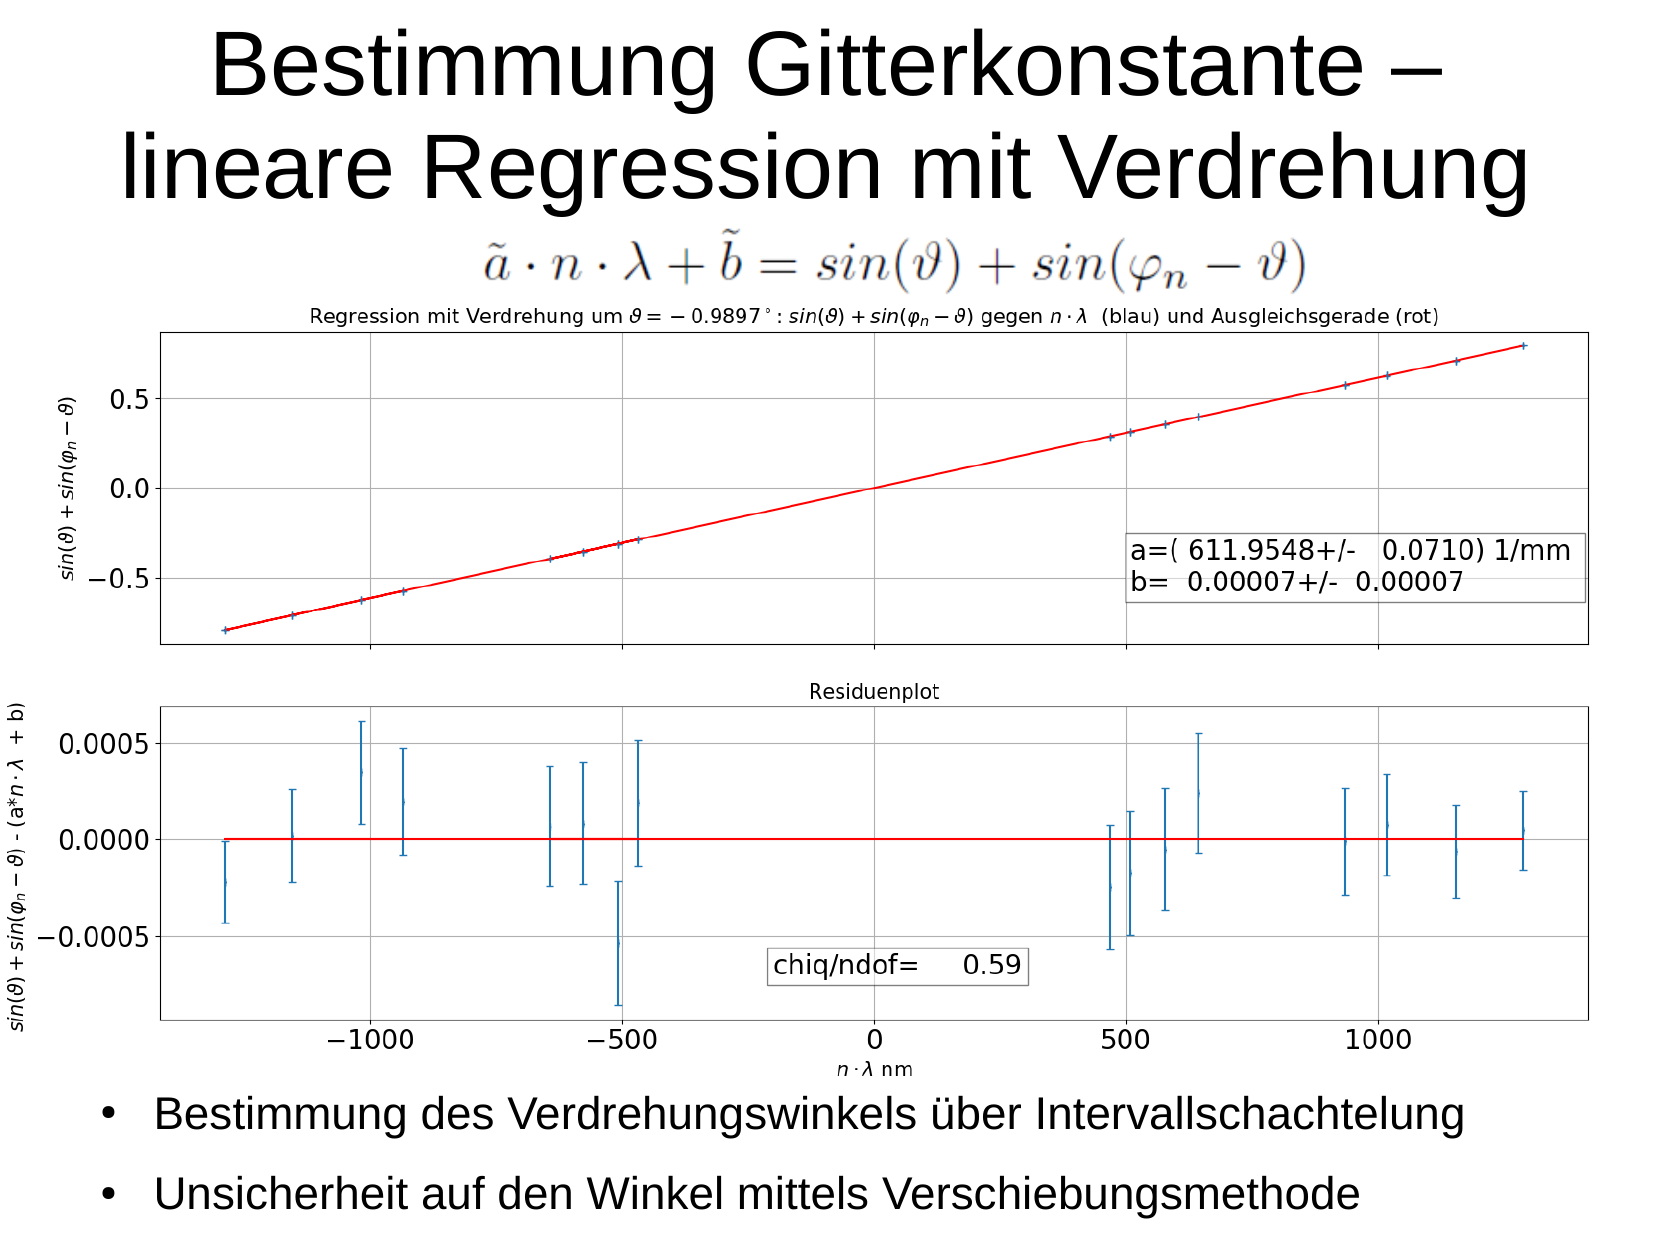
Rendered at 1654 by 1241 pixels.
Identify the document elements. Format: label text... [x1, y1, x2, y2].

list Bestimmung des Verdrehungswinkels über Intervallschachtelung Unsicherheit auf den Winkel mittels Verschiebungsmethode [82, 1087, 1571, 1241]
picture [0, 217, 1654, 1117]
title Bestimmung Gitterkonstante – lineare Regression mit Verdrehung [82, 11, 1571, 219]
